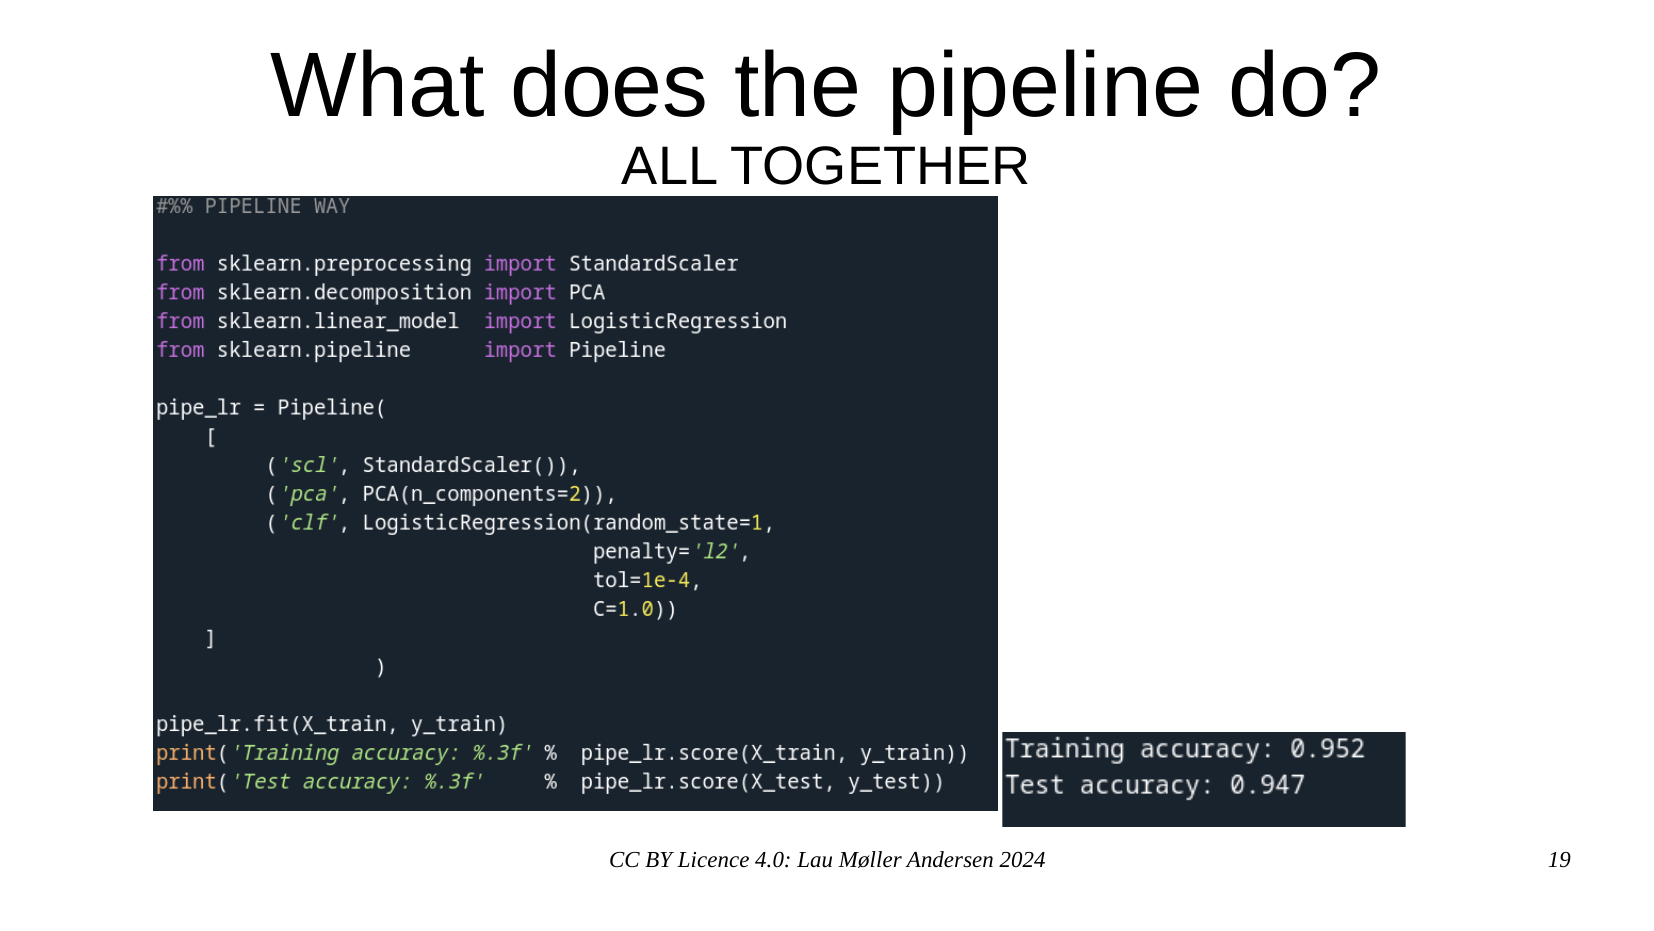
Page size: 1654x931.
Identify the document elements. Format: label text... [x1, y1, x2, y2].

picture [1002, 732, 1406, 827]
title What does the pipeline do? ALL TOGETHER [82, 33, 1571, 197]
picture [153, 196, 998, 811]
